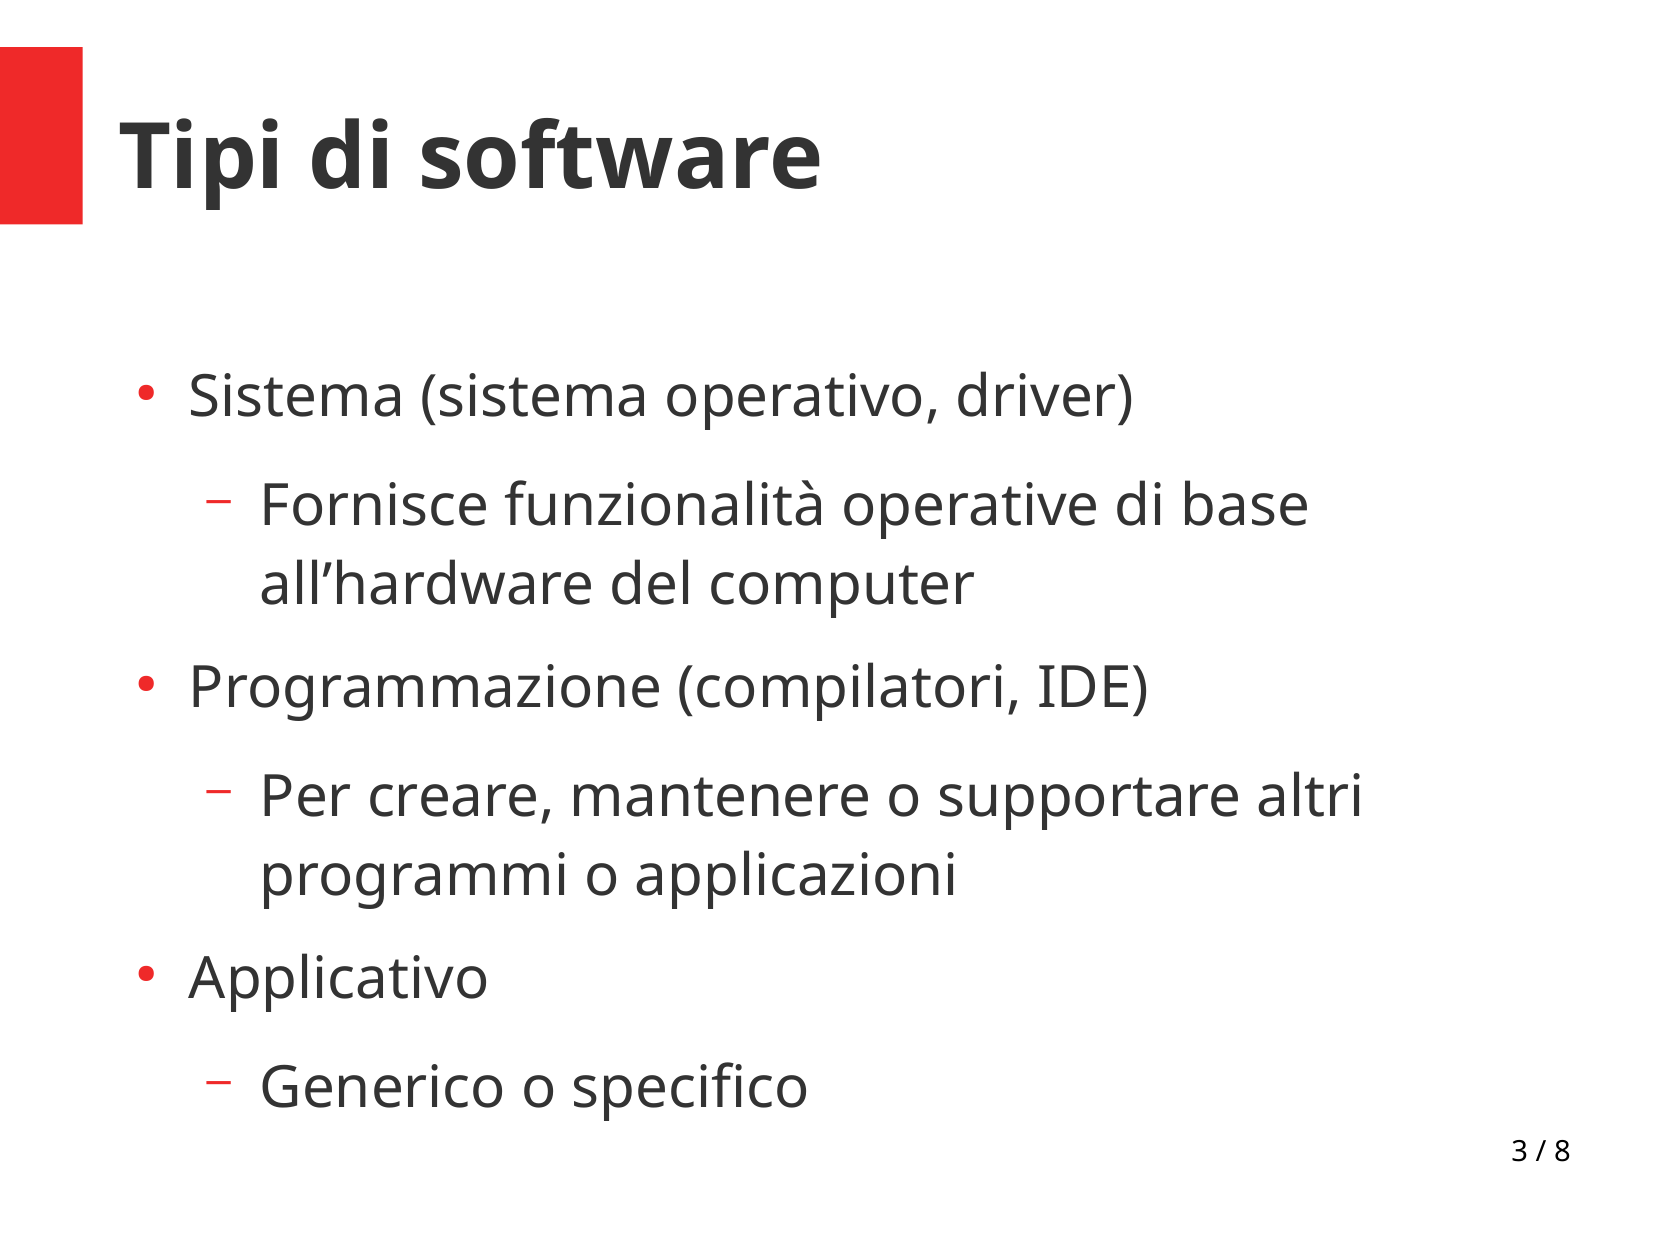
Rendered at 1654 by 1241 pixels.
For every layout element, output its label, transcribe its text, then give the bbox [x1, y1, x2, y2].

list Sistema (sistema operativo, driver) Fornisce funzionalità operative di base all’hardware del computer Programmazione (compilatori, IDE) Per creare, mantenere o supportare altri programmi o applicazioni Applicativo Generico o specifico [118, 354, 1536, 1074]
title Tipi di software [118, 49, 1571, 257]
